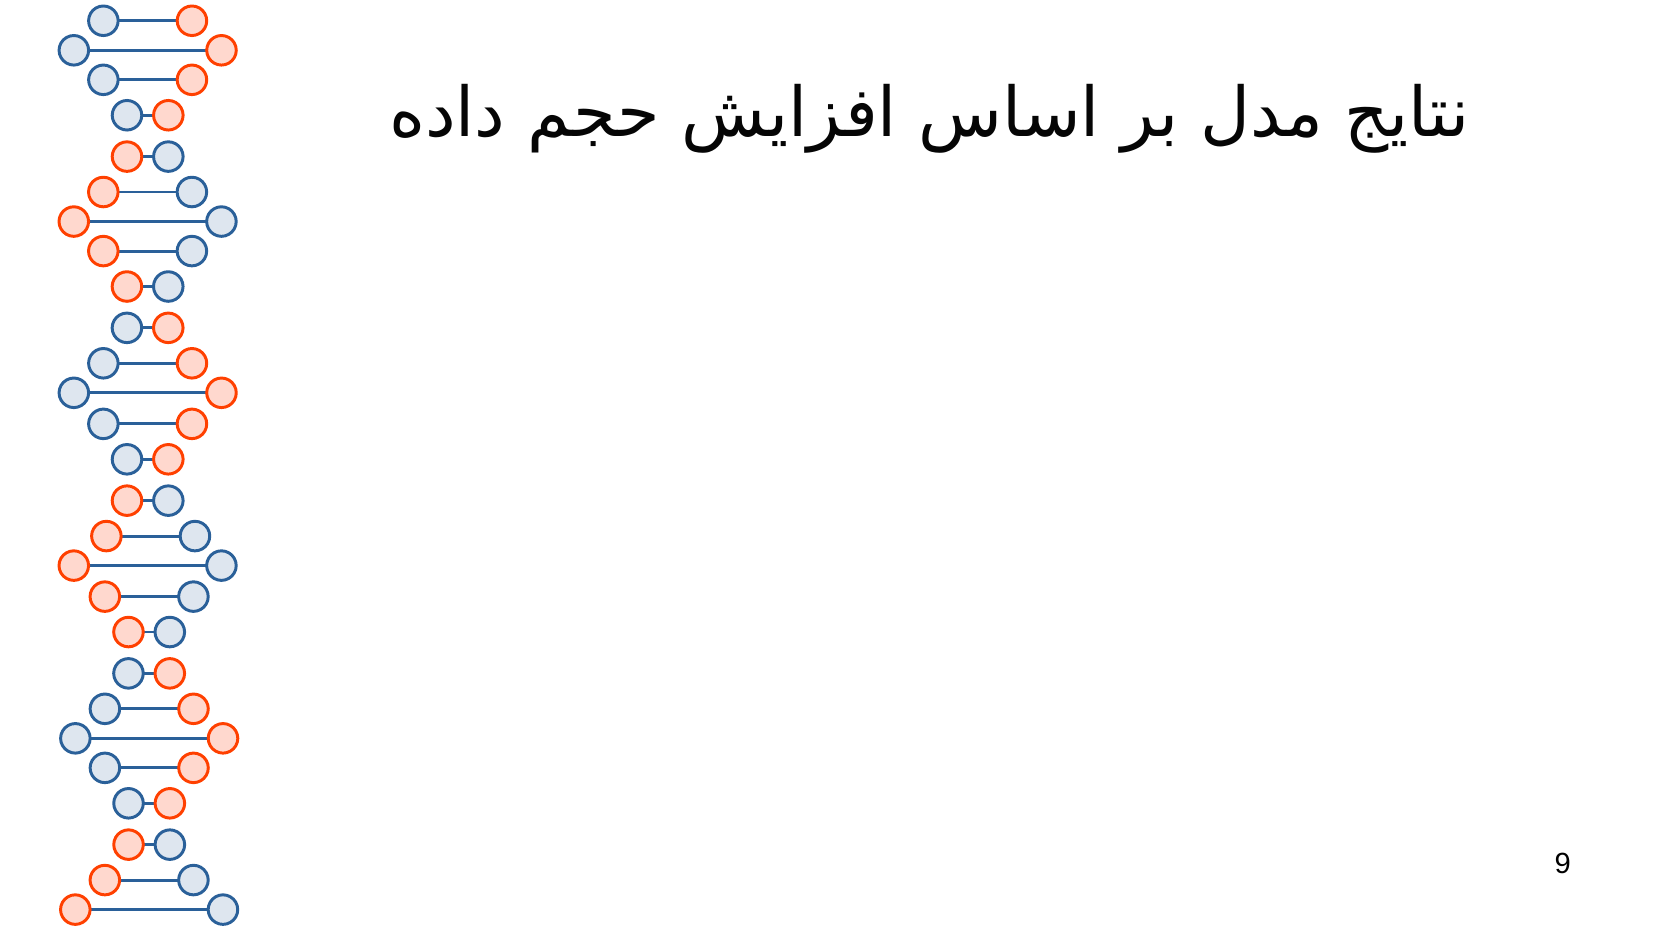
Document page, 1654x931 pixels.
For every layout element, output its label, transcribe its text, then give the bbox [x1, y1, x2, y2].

title نتایج مدل بر اساس افزایش حجم داده [265, 35, 1595, 189]
